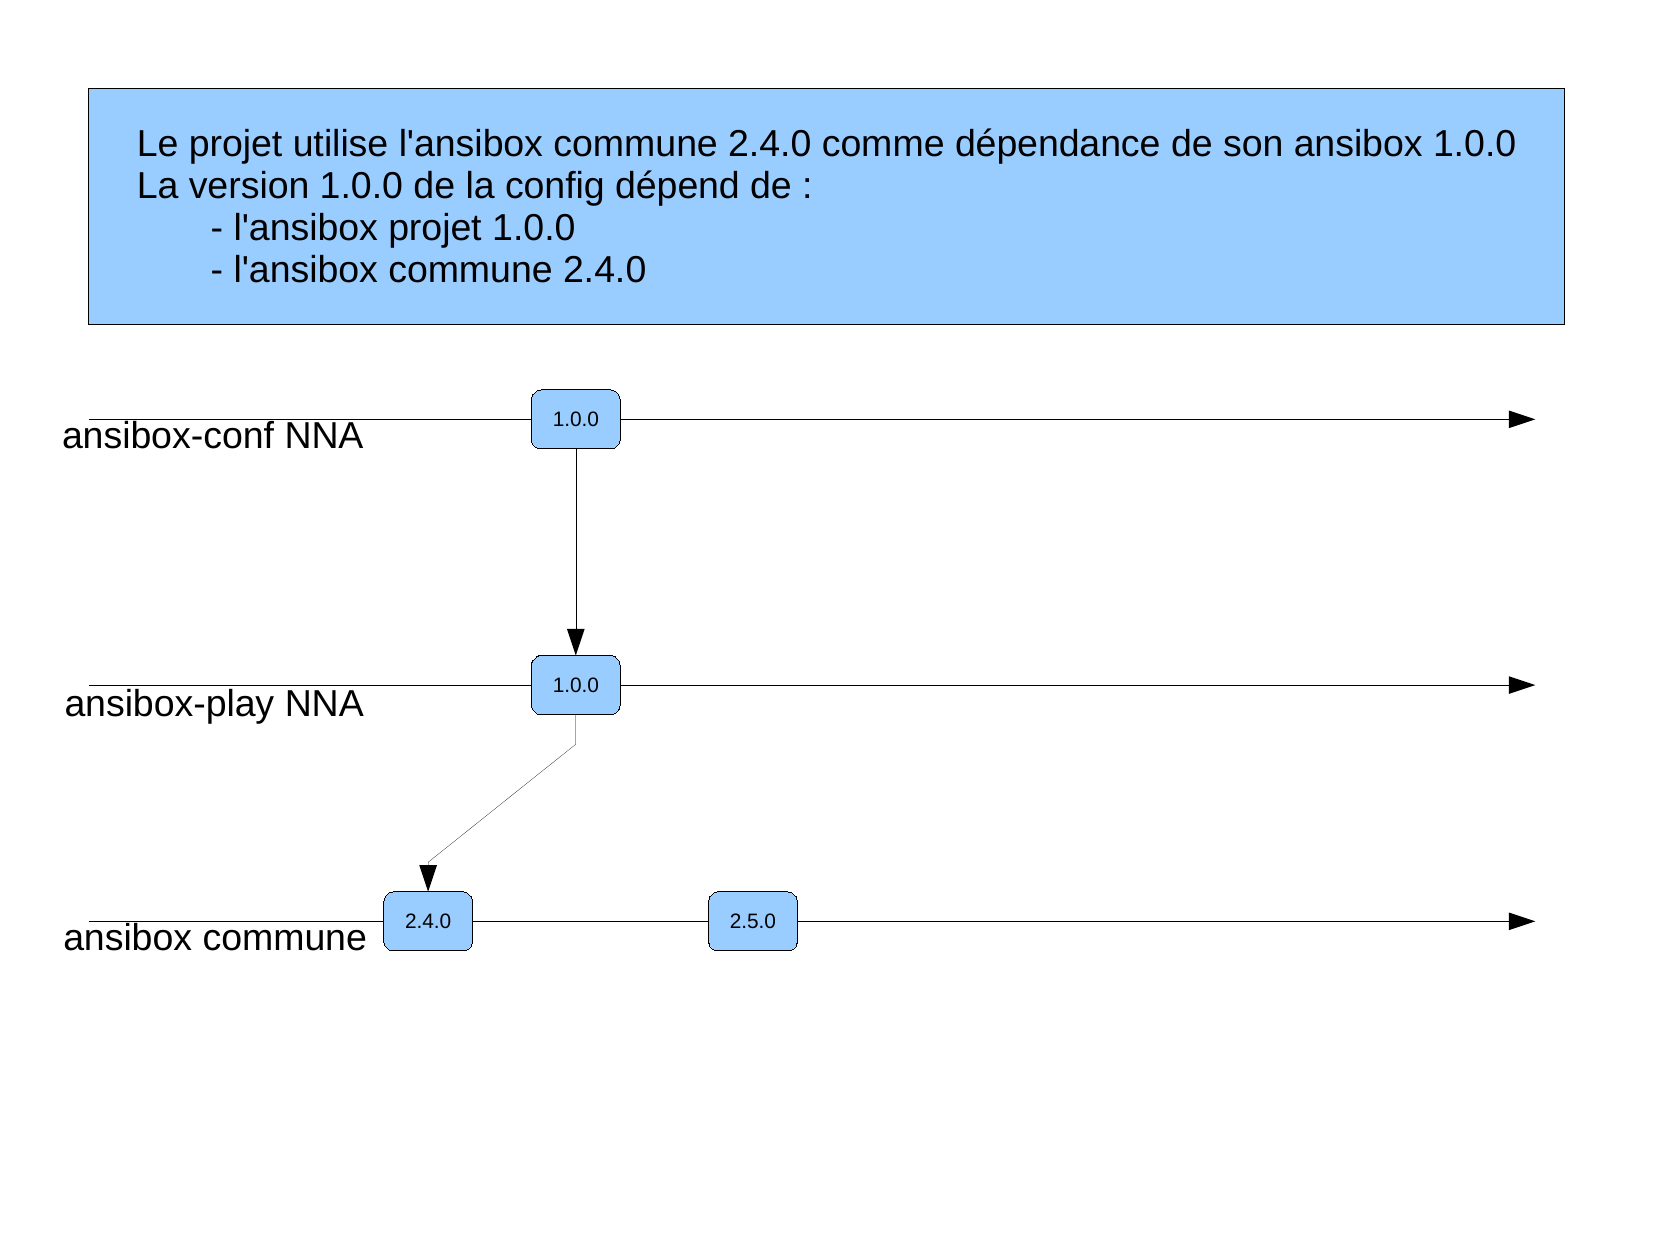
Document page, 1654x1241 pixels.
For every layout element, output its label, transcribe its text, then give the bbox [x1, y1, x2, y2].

text_box 2.5.0 [708, 891, 798, 951]
text_box ansibox commune [48, 909, 382, 967]
text_box Le projet utilise l'ansibox commune 2.4.0 comme dépendance de son ansibox 1.0.0 La version 1.0.0 de la config dépend de : - l'ansibox projet 1.0.0 - l'ansibox commune 2.4.0 [88, 88, 1565, 325]
text_box 1.0.0 [531, 655, 621, 715]
text_box ansibox-conf NNA [47, 407, 379, 465]
text_box 1.0.0 [531, 389, 621, 449]
text_box 2.4.0 [383, 891, 473, 951]
text_box ansibox-play NNA [49, 675, 378, 733]
